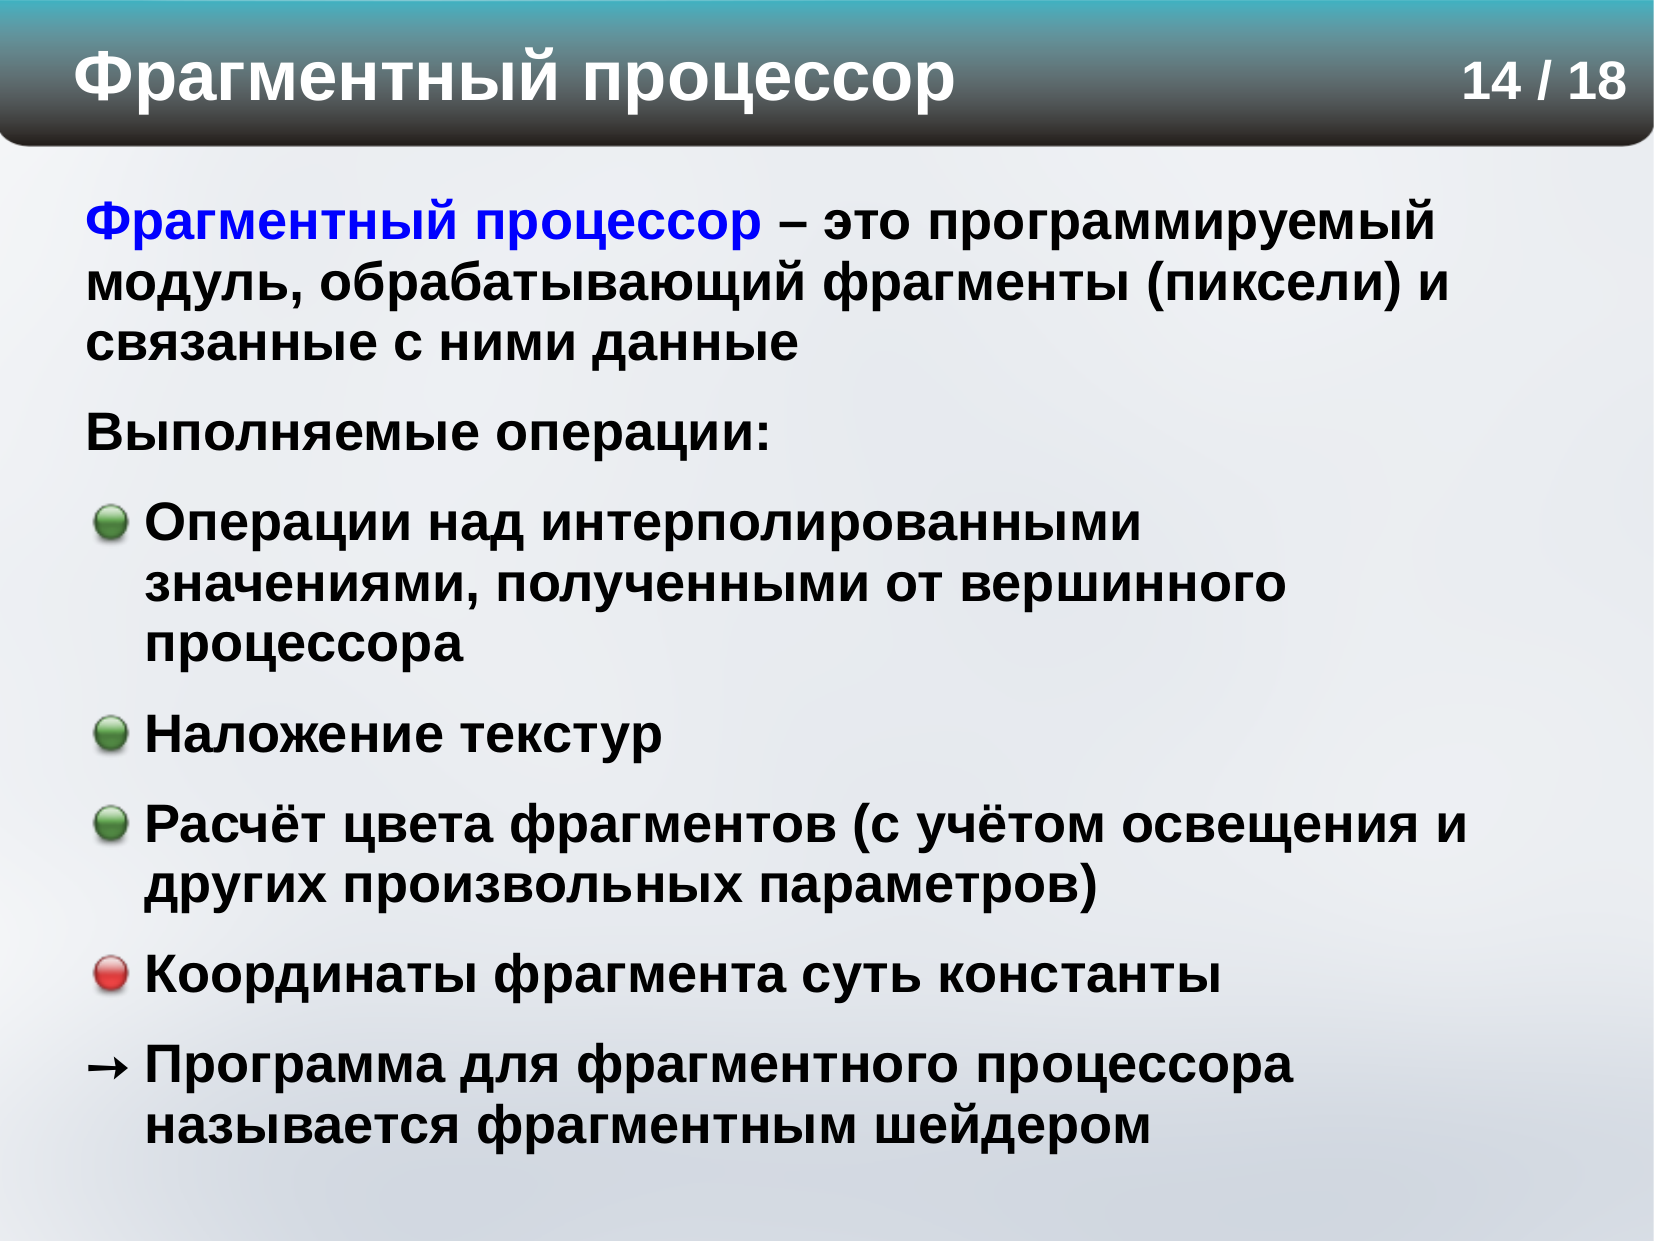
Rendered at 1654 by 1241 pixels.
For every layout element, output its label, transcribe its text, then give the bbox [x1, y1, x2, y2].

picture [0, 0, 1654, 1241]
text_box <номер> / 18 [1446, 42, 1654, 179]
text_box Фрагментный процессор [59, 29, 1418, 124]
text_box Фрагментный процессор – это программируемый модуль, обрабатывающий фрагменты (пиксели) и связанные с ними данные Выполняемые операции: Операции над интерполированными значениями, полученными от вершинного процессора Наложение текстур Расчёт цвета фрагментов (с учётом освещения и других произвольных параметров) Координаты фрагмента cуть константы Программа для фрагментного процессора называется фрагментным шейдером [70, 183, 1506, 1163]
